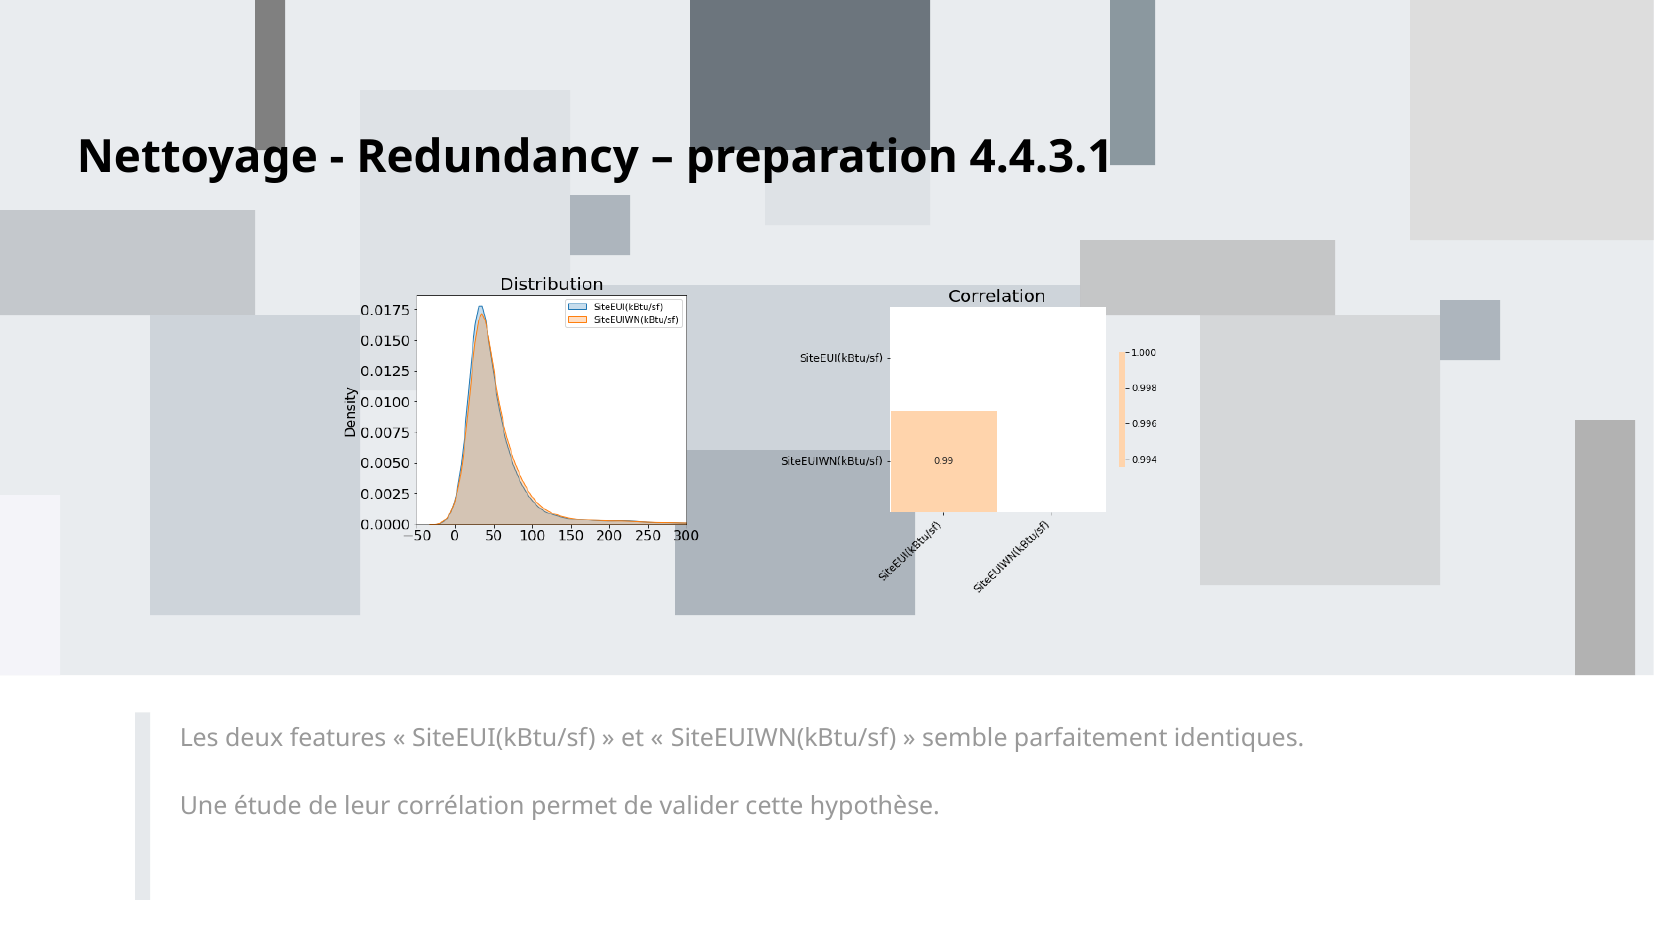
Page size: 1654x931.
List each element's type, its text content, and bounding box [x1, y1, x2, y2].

text_box [135, 712, 151, 900]
title Nettoyage - Redundancy – preparation 4.4.3.1 [76, 76, 1565, 233]
text_box Les deux features « SiteEUI(kBtu/sf) » et « SiteEUIWN(kBtu/sf) » semble parfaitement identiques. Une étude de leur corrélation permet de valider cette hypothèse. [165, 712, 1538, 901]
picture [337, 271, 1163, 601]
